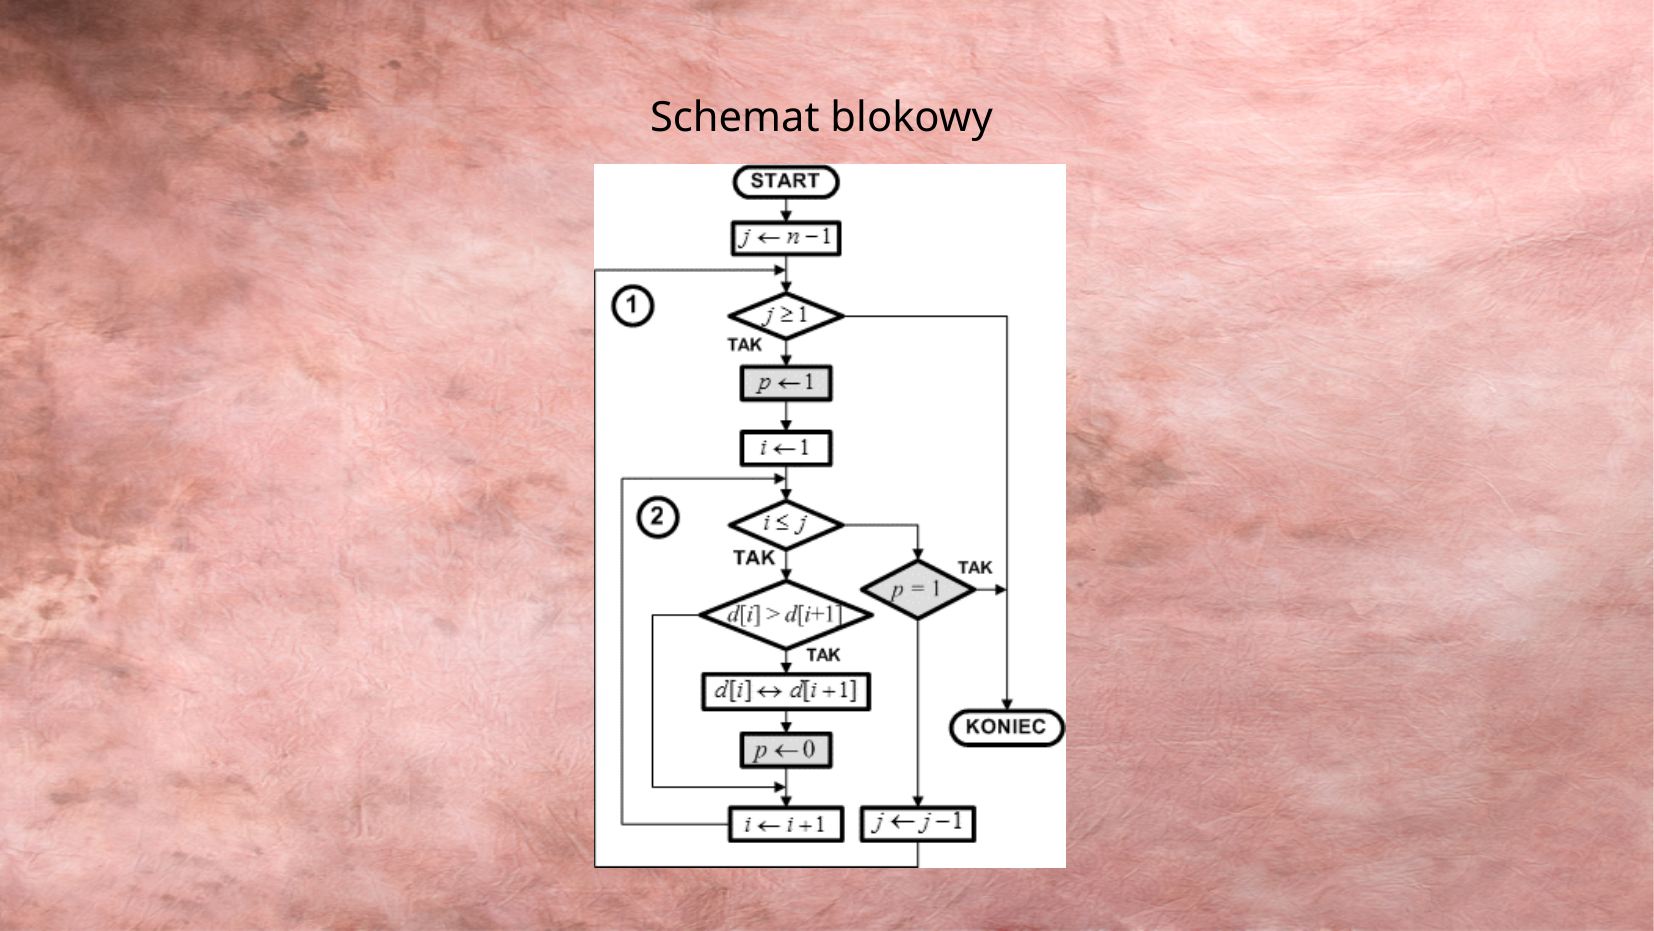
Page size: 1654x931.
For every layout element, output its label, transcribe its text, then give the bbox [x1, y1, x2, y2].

picture [0, 0, 1654, 931]
title Schemat blokowy [82, 37, 1571, 193]
